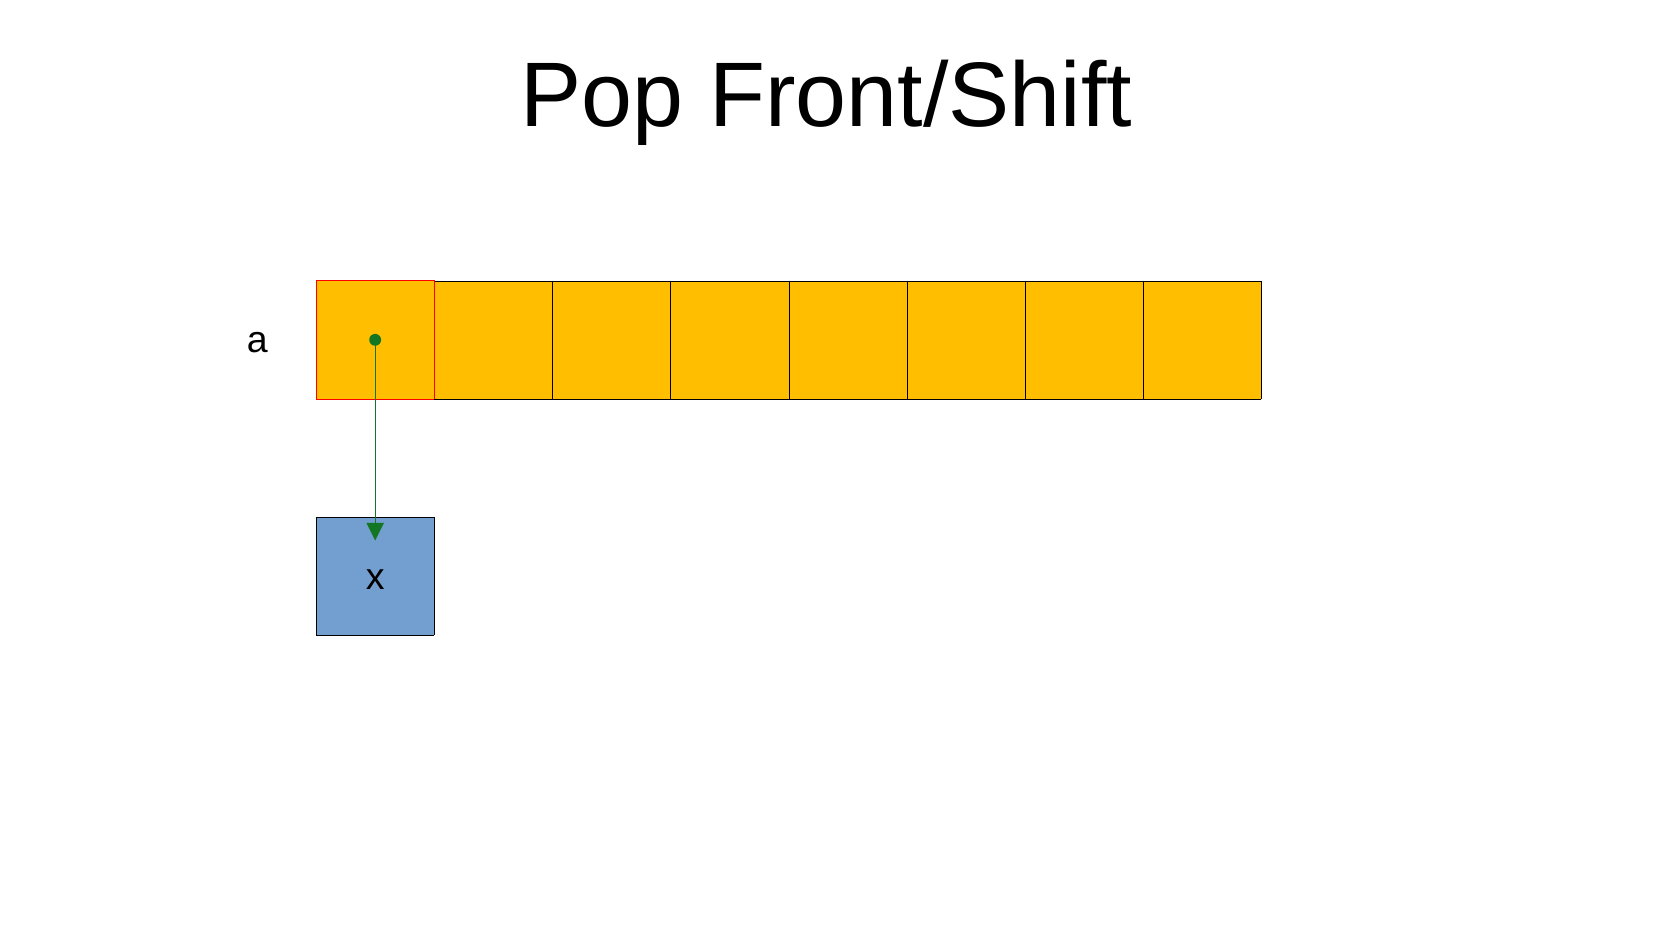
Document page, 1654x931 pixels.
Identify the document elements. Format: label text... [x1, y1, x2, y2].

table_cell [1379, 517, 1497, 635]
table_cell [434, 400, 552, 517]
table_cell [198, 635, 316, 753]
table_cell [789, 400, 907, 517]
table_cell [1143, 400, 1261, 517]
table_header [1261, 163, 1379, 281]
table_cell [1379, 281, 1497, 399]
table_cell [1379, 399, 1497, 517]
table_header [789, 163, 907, 281]
table_header [671, 163, 789, 281]
table_cell [316, 400, 375, 517]
table_header [907, 163, 1025, 281]
table_header [1379, 163, 1497, 281]
table_cell [789, 517, 907, 635]
table_cell [1261, 517, 1379, 635]
table_cell [671, 400, 789, 517]
table_cell [671, 517, 789, 635]
table_header [434, 163, 552, 281]
table_cell [1144, 282, 1261, 399]
table_cell [1261, 635, 1379, 753]
table_cell [198, 517, 316, 635]
table_cell x [317, 518, 434, 635]
table_cell [790, 282, 907, 399]
table_header [198, 163, 316, 281]
table_cell [198, 399, 316, 517]
table_cell [908, 282, 1025, 399]
table_cell [1143, 635, 1261, 753]
table_cell [907, 517, 1025, 635]
table_cell [907, 400, 1025, 517]
table_cell [552, 400, 671, 517]
table_cell [1026, 282, 1143, 399]
table_cell [1025, 400, 1143, 517]
table_cell [671, 635, 789, 753]
table_cell [789, 635, 907, 753]
table_cell a [198, 281, 316, 399]
table_header [552, 163, 671, 281]
table_header [1143, 163, 1261, 281]
table_cell [1143, 517, 1261, 635]
title Pop Front/Shift [389, 35, 1264, 154]
table_header [316, 163, 434, 280]
table_cell [1261, 399, 1379, 517]
table_cell [316, 636, 434, 753]
table_cell [434, 635, 552, 753]
table_cell [1025, 635, 1143, 753]
table_cell [435, 517, 552, 635]
table_cell [671, 282, 789, 399]
table_cell [553, 282, 670, 399]
table_cell [552, 517, 671, 635]
table_cell [552, 635, 671, 753]
table_cell [435, 282, 552, 399]
table_cell [1025, 517, 1143, 635]
table_header [1025, 163, 1143, 281]
table_cell [1262, 281, 1379, 399]
table_cell [907, 635, 1025, 753]
table_cell [317, 281, 434, 399]
table_cell [1379, 635, 1497, 753]
table_cell [376, 400, 434, 517]
